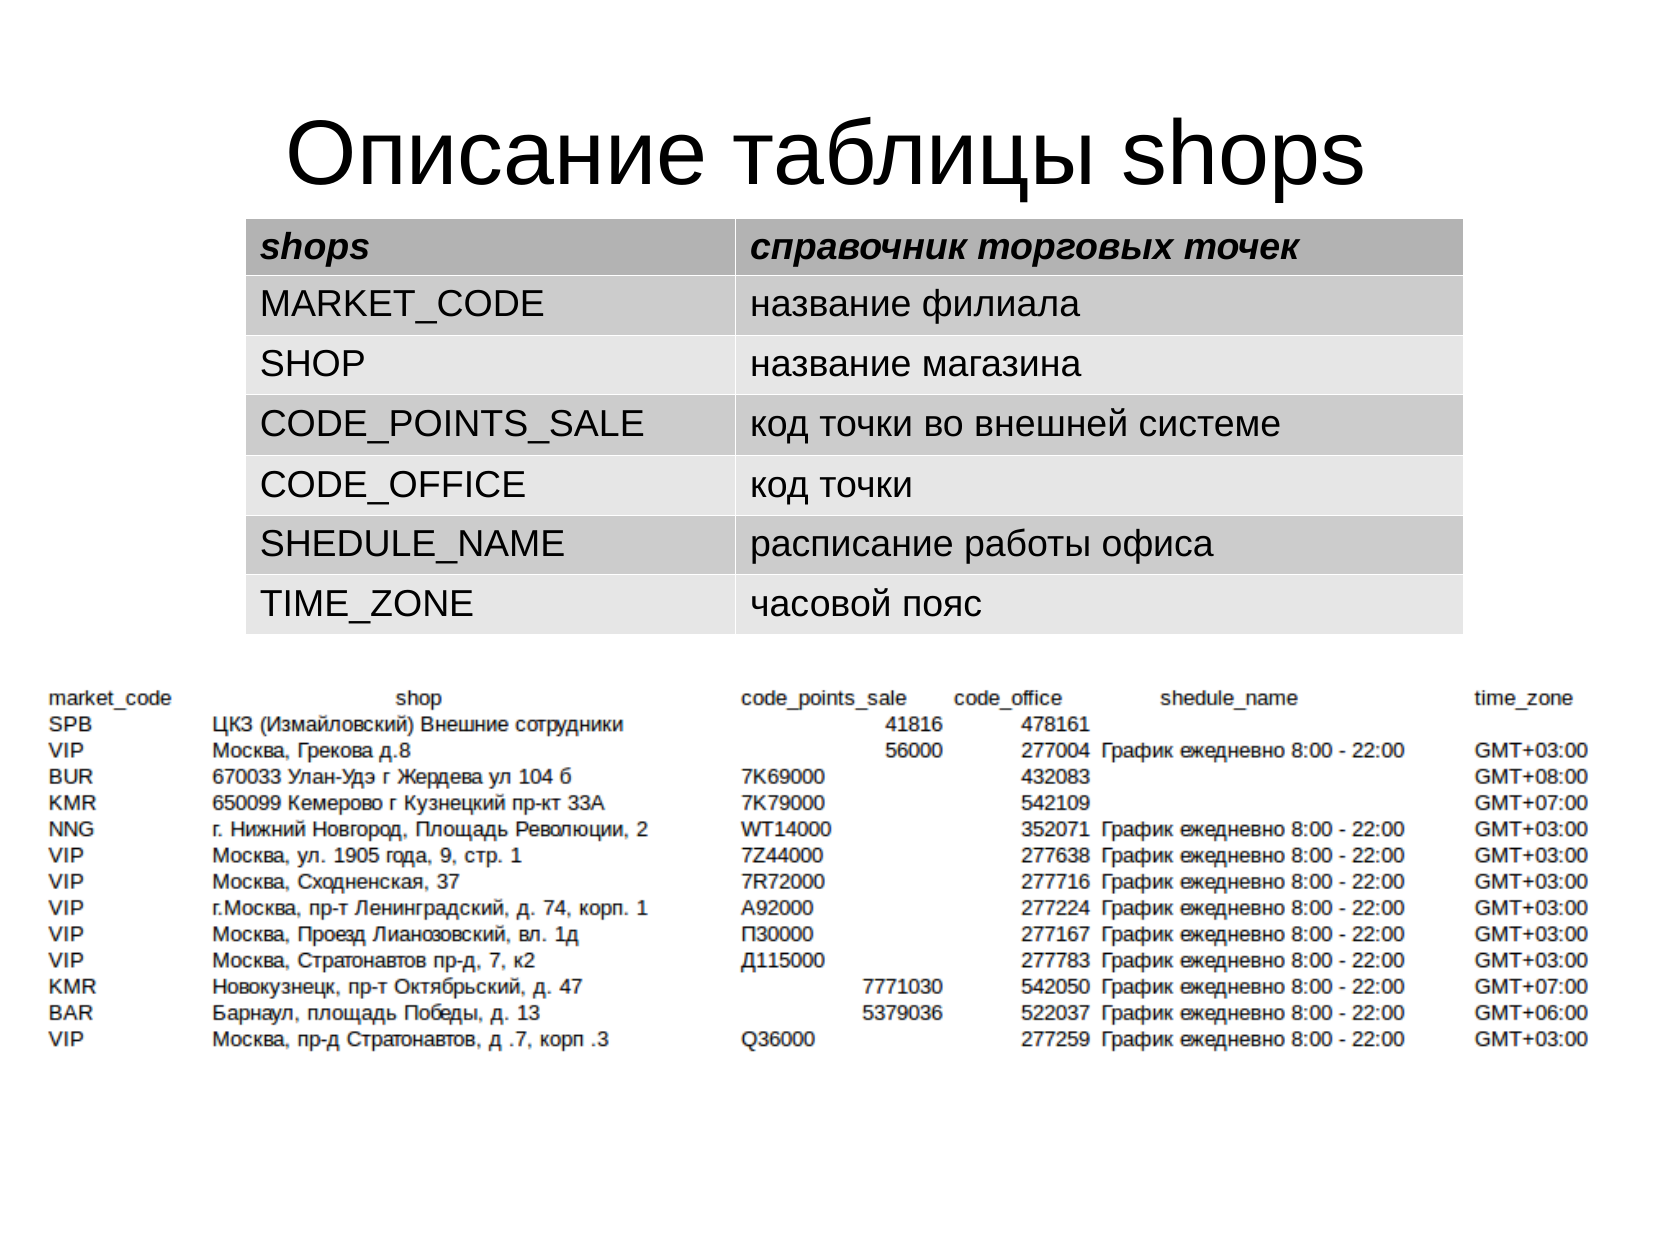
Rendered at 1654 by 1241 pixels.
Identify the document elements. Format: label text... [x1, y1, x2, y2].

picture [39, 684, 1619, 1077]
table_cell часовой пояс [736, 575, 1463, 634]
table_cell CODE_OFFICE [246, 456, 735, 515]
table_cell SHOP [246, 336, 735, 394]
table_header shops [246, 219, 735, 275]
table_cell расписание работы офиса [736, 516, 1463, 574]
table_cell CODE_POINTS_SALE [246, 395, 735, 455]
table_cell название филиала [736, 276, 1463, 335]
table_cell код точки во внешней системе [736, 395, 1463, 455]
table_header справочник торговых точек [736, 219, 1463, 275]
table_cell название магазина [736, 336, 1463, 394]
table_cell MARKET_CODE [246, 276, 735, 335]
table_cell код точки [736, 456, 1463, 515]
title Описание таблицы shops [82, 49, 1571, 257]
table_cell SHEDULE_NAME [246, 516, 735, 574]
table_cell TIME_ZONE [246, 575, 735, 634]
